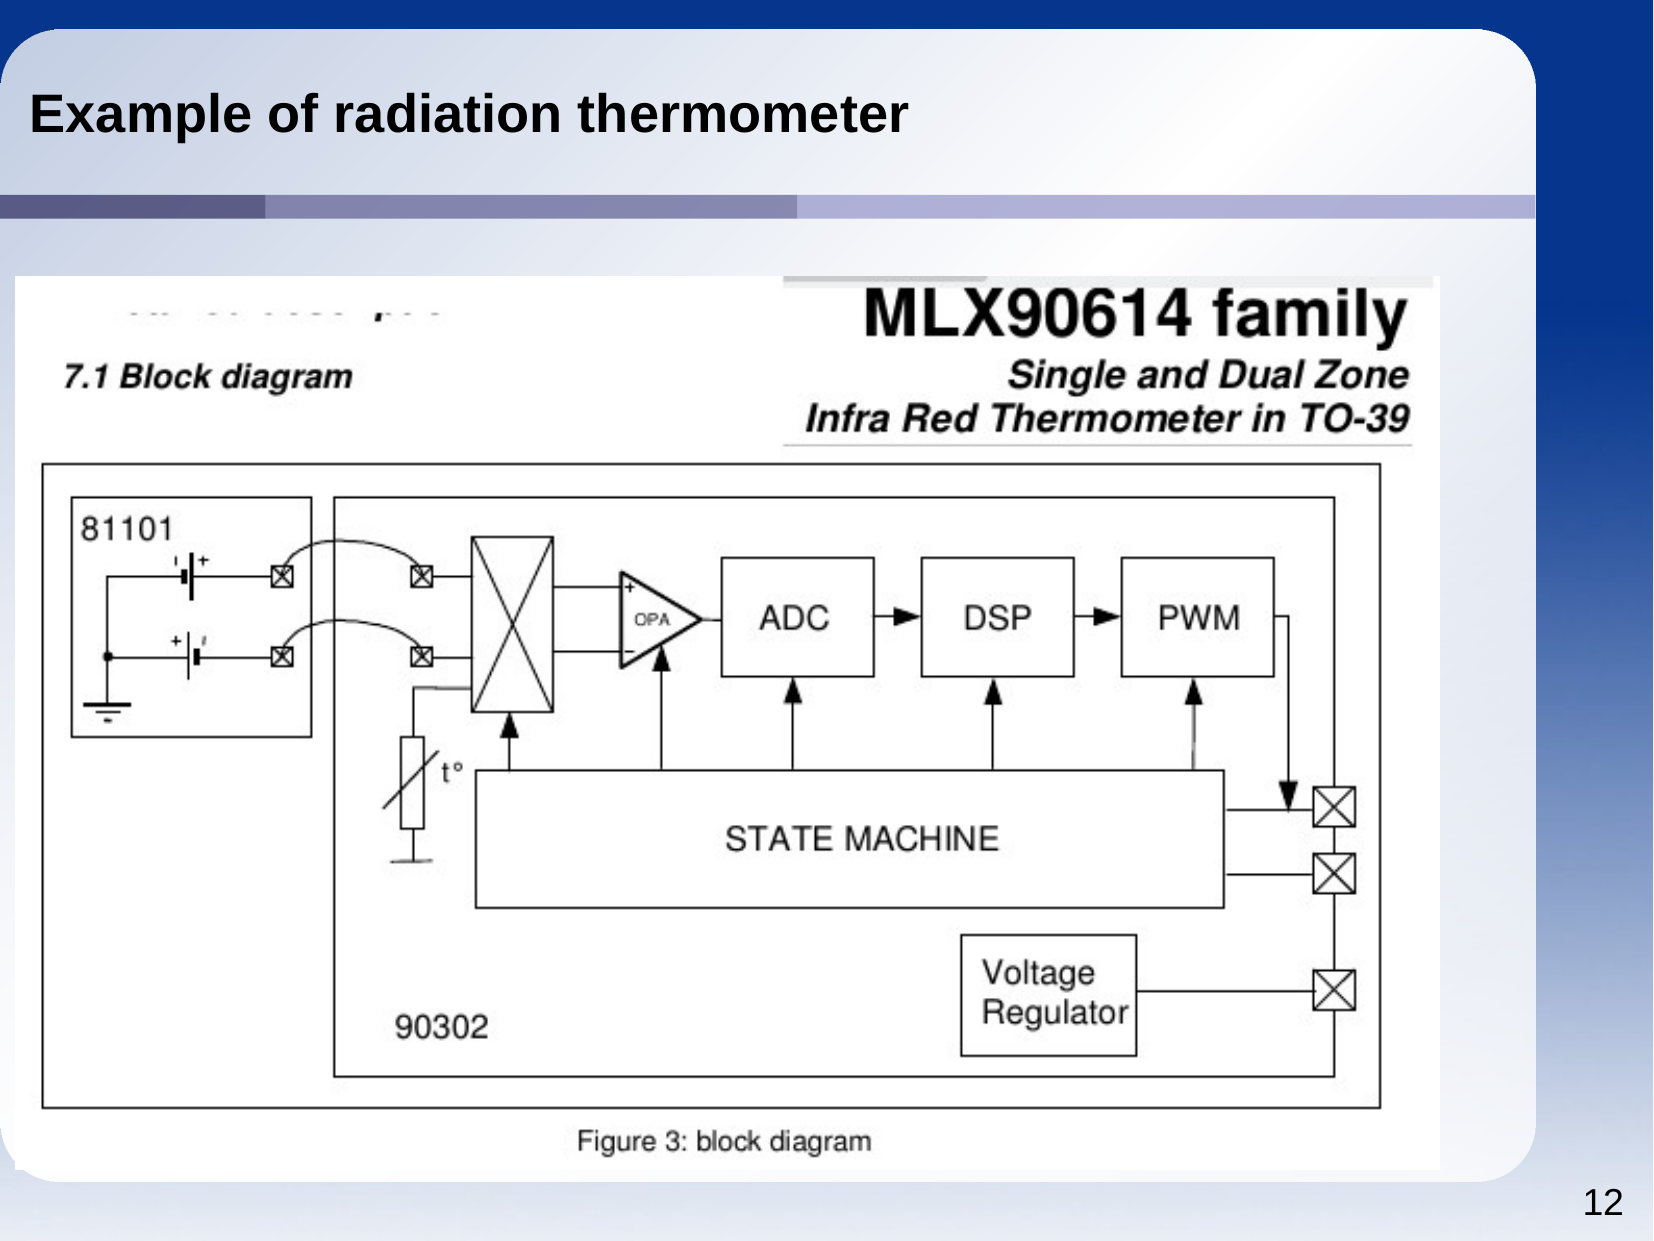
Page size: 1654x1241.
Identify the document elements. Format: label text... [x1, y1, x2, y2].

title Example of radiation thermometer [29, 49, 1506, 178]
picture [0, 0, 1654, 1241]
